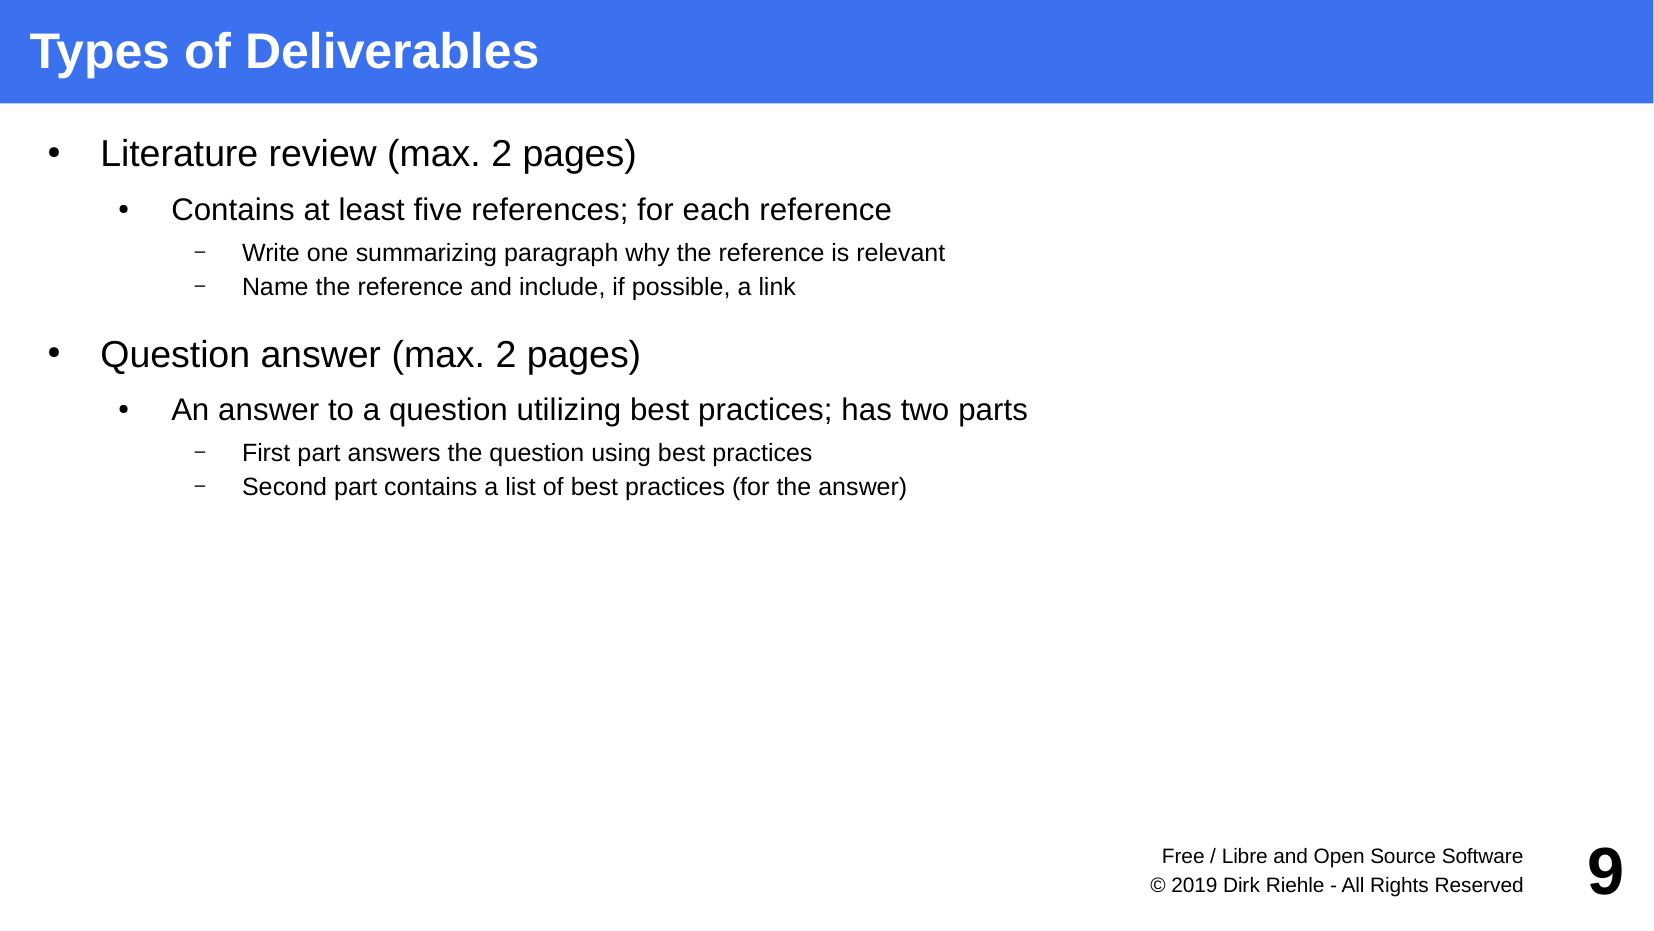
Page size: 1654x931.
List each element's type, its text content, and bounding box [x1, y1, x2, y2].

title Types of Deliverables [0, 0, 1654, 104]
list Literature review (max. 2 pages) Contains at least five references; for each reference Write one summarizing paragraph why the reference is relevant Name the reference and include, if possible, a link Question answer (max. 2 pages) An answer to a question utilizing best practices; has two parts First part answers the question using best practices Second part contains a list of best practices (for the answer) [29, 132, 1625, 813]
